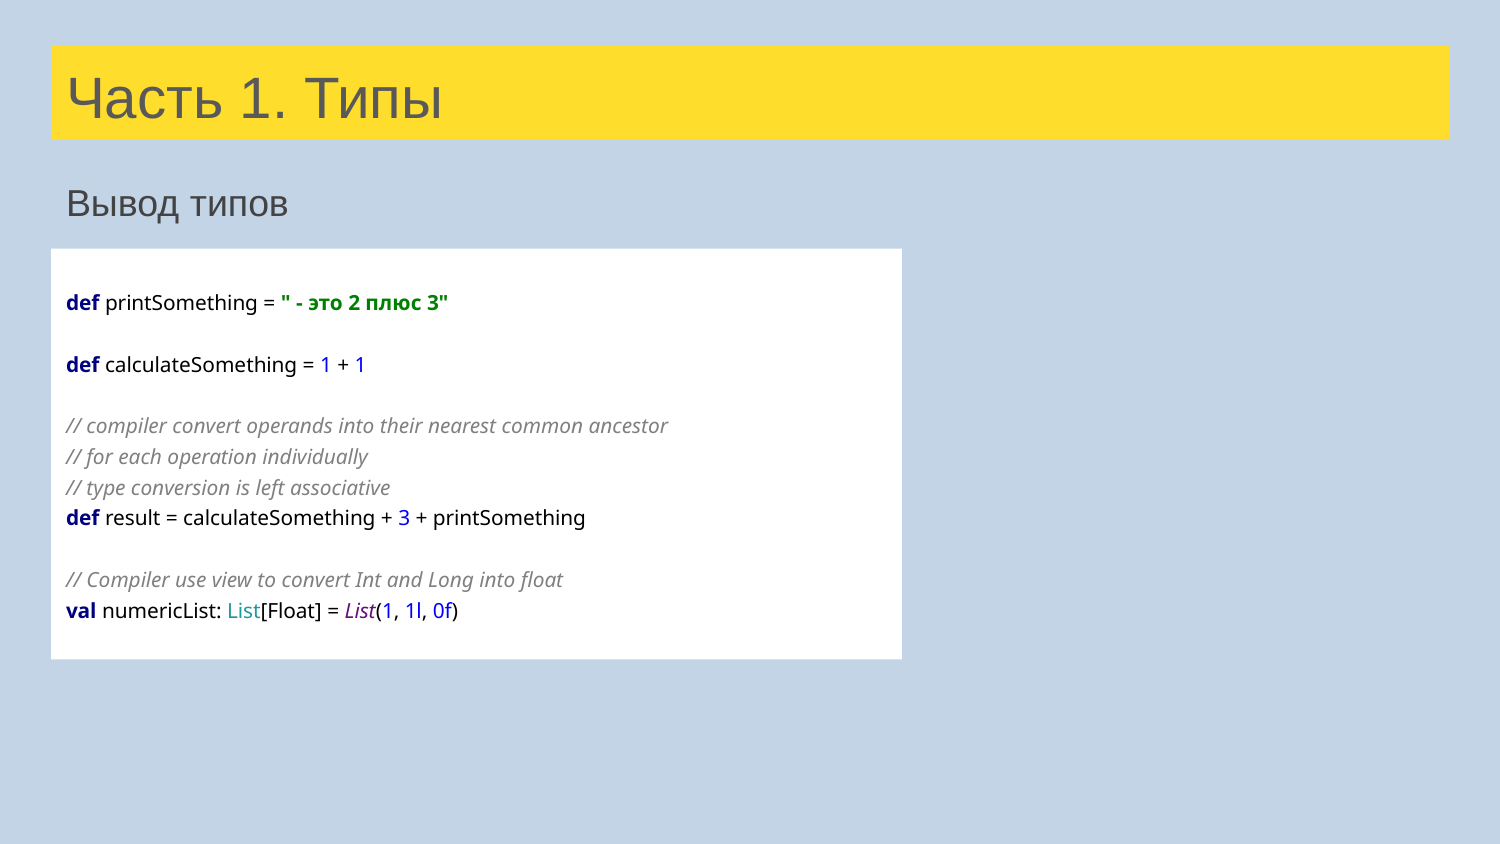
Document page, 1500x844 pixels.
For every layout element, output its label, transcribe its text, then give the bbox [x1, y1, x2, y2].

text_box def printSomething = " - это 2 плюс 3" def calculateSomething = 1 + 1 // compiler convert operands into their nearest common ancestor // for each operation individually // type conversion is left associative def result = calculateSomething + 3 + printSomething // Compiler use view to convert Int and Long into float val numericList: List[Float] = List(1, 1l, 0f) [51, 248, 902, 660]
text_box Вывод типов [51, 154, 361, 249]
title Часть 1. Типы [51, 45, 1449, 140]
